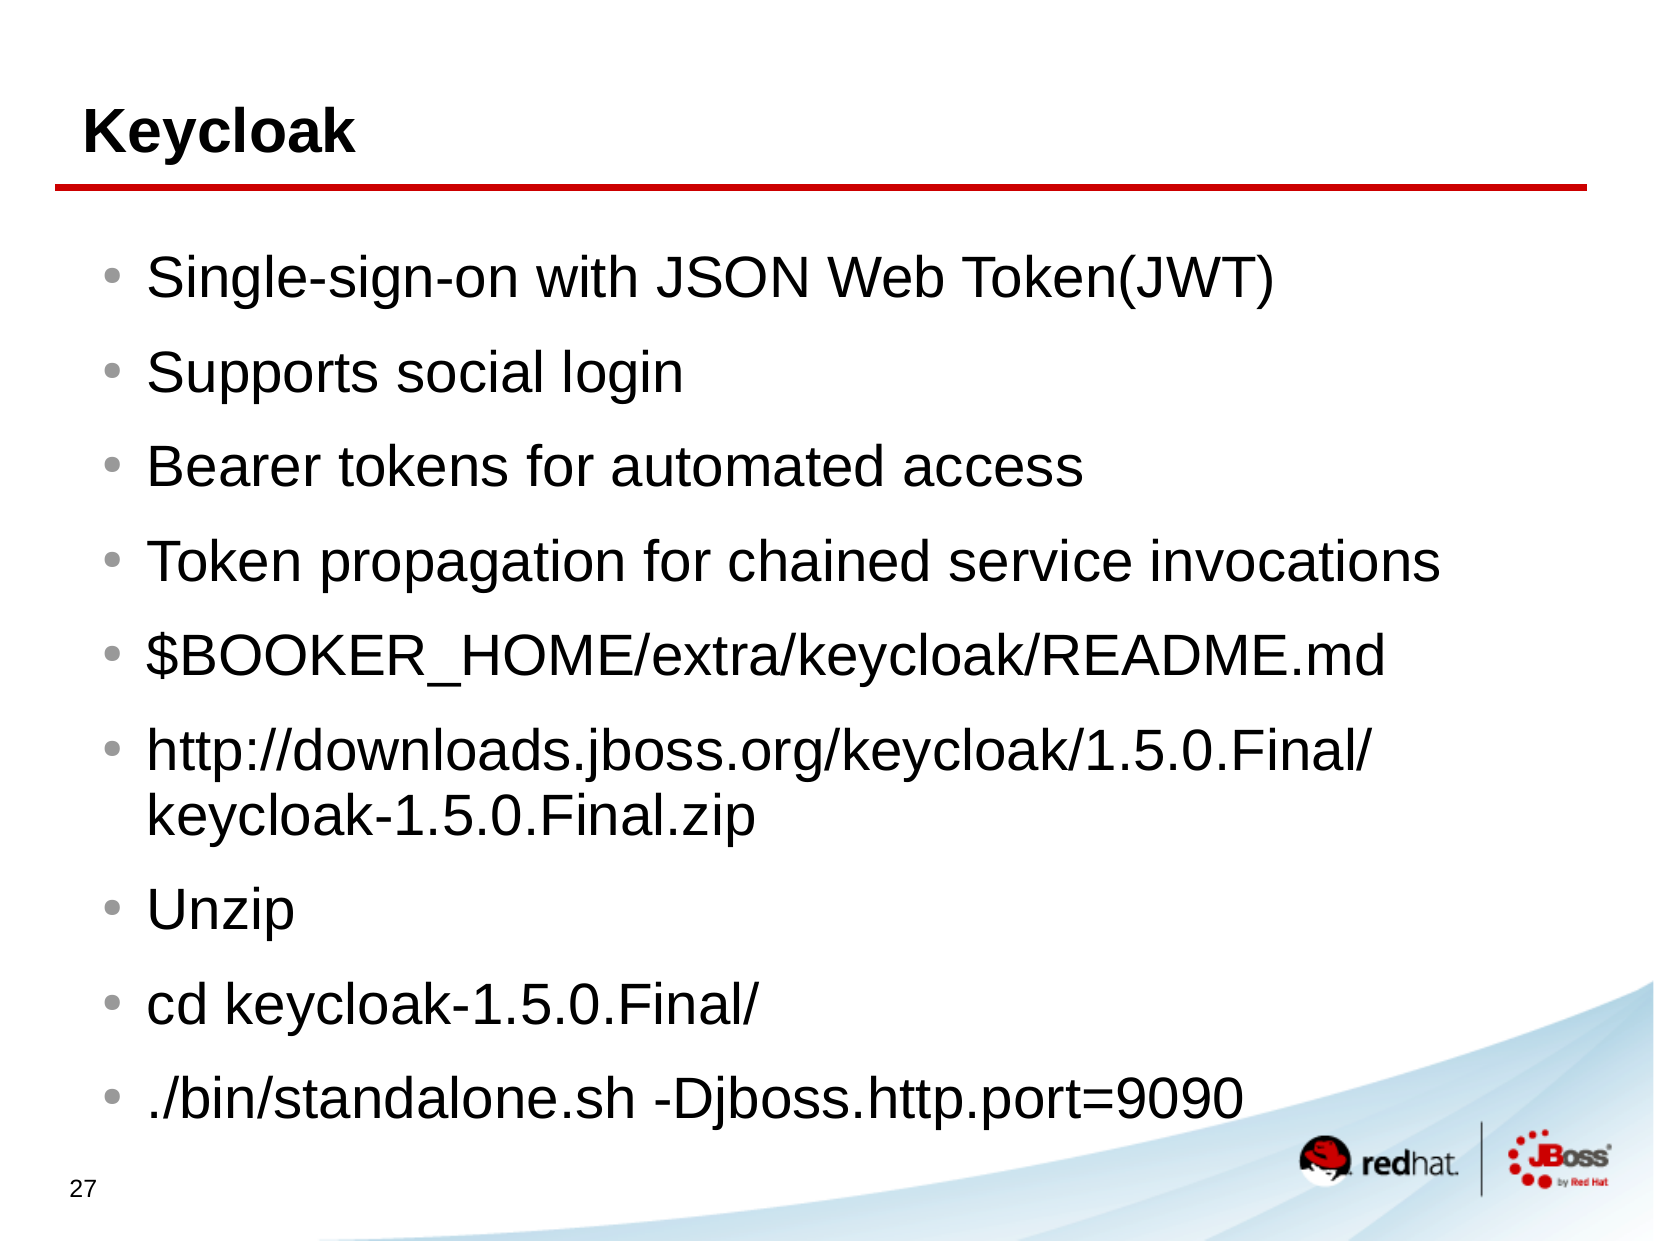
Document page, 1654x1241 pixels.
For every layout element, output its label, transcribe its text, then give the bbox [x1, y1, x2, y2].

picture [0, 0, 1654, 1241]
list Single-sign-on with JSON Web Token(JWT) Supports social login Bearer tokens for automated access Token propagation for chained service invocations $BOOKER_HOME/extra/keycloak/README.md http://downloads.jboss.org/keycloak/1.5.0.Final/keycloak-1.5.0.Final.zip Unzip cd keycloak-1.5.0.Final/ ./bin/standalone.sh -Djboss.http.port=9090 [86, 244, 1576, 1132]
title Keycloak [82, 37, 1571, 226]
